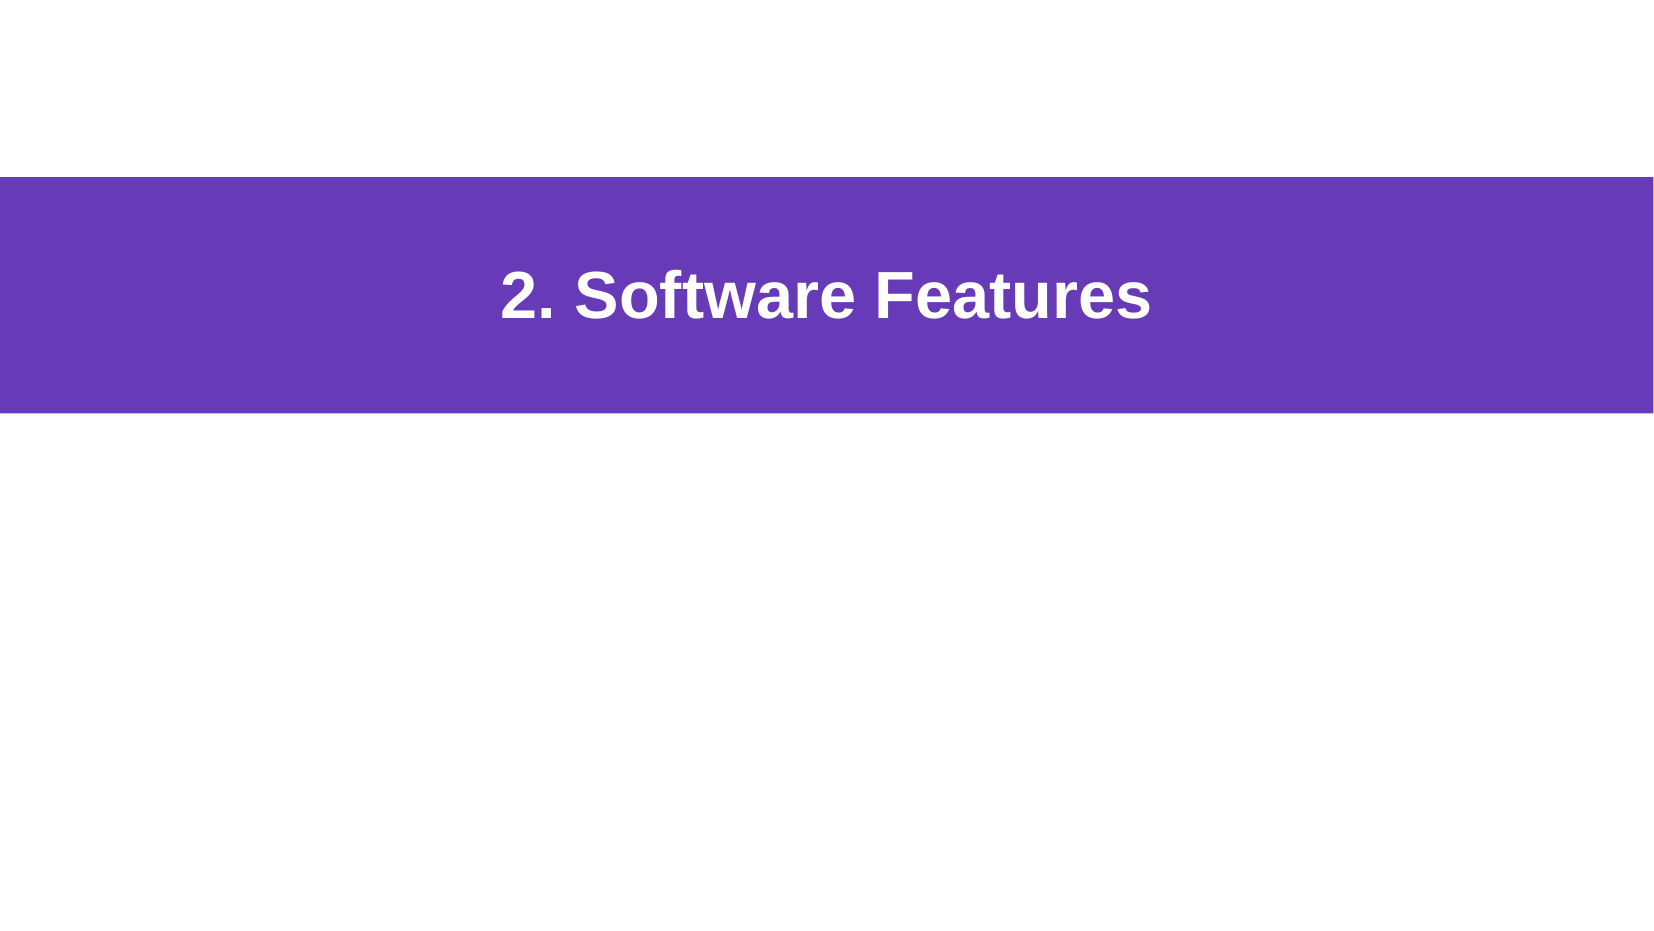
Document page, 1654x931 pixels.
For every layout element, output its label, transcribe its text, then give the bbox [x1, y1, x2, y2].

title 2. Software Features [0, 177, 1654, 414]
